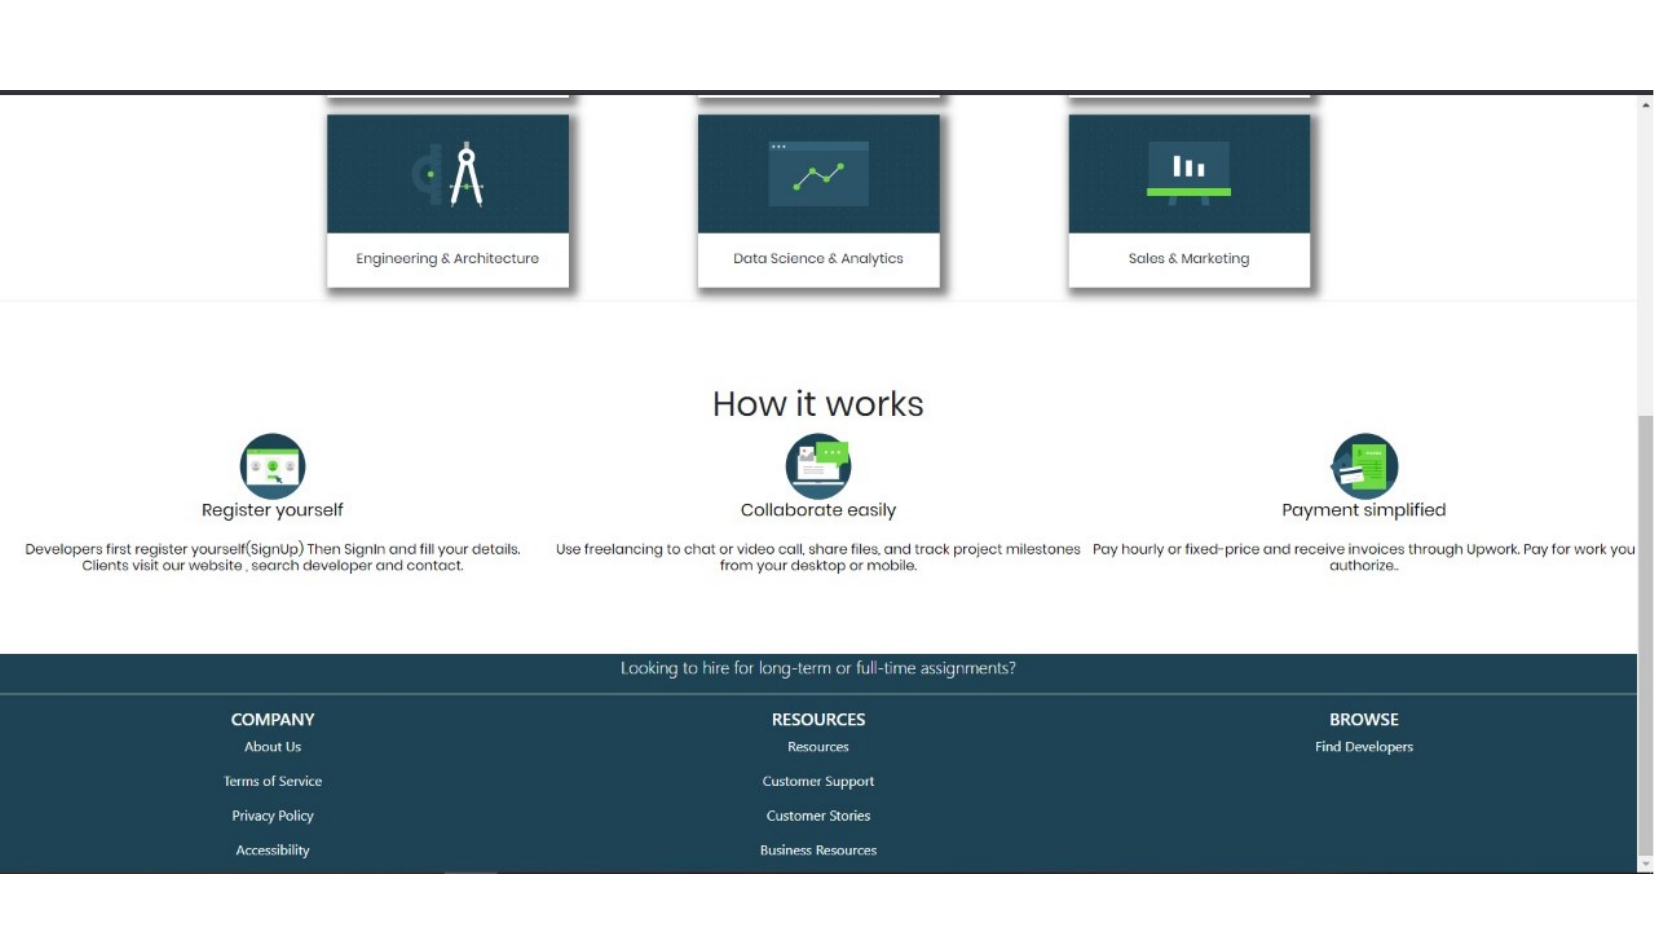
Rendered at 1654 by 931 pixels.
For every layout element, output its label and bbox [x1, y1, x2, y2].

picture [0, 90, 1654, 875]
